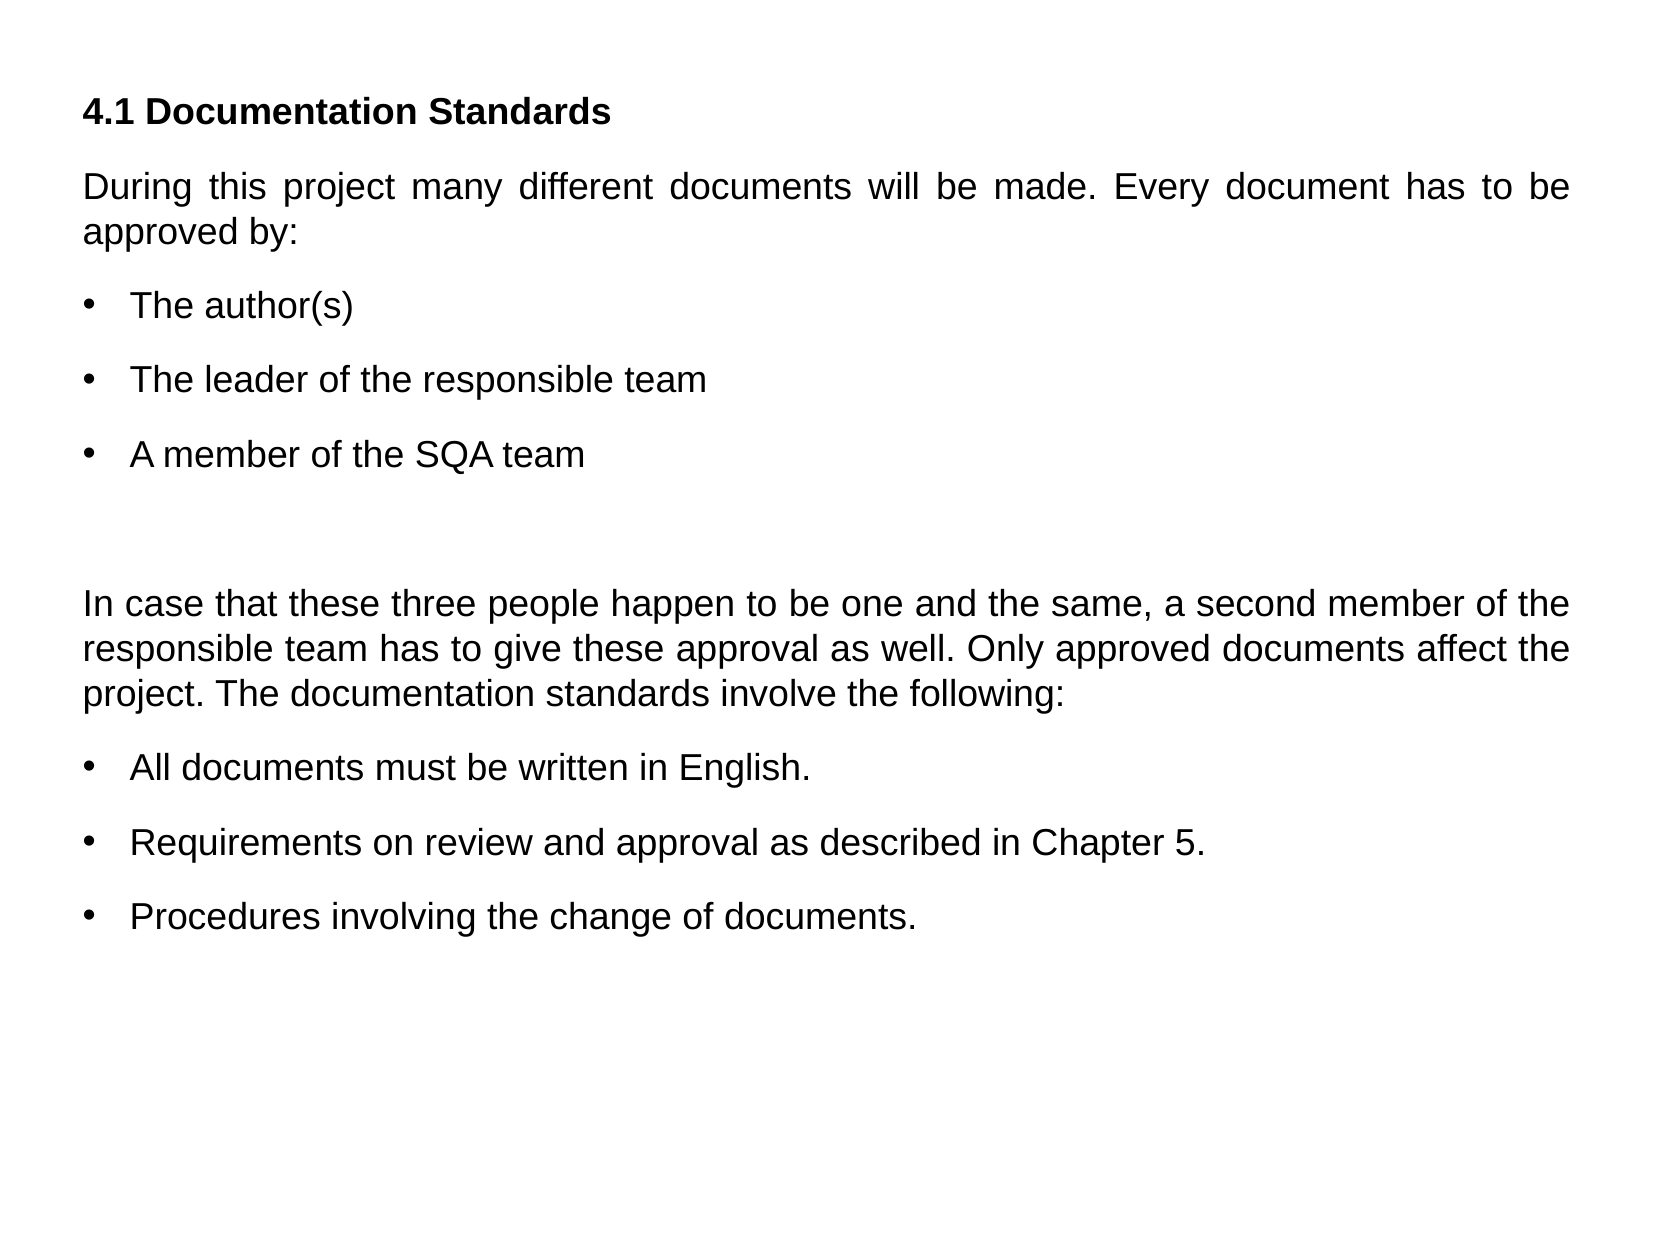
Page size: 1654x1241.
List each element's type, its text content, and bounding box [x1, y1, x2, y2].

list 4.1 Documentation Standards During this project many different documents will be made. Every document has to be approved by: The author(s) The leader of the responsible team A member of the SQA team In case that these three people happen to be one and the same, a second member of the responsible team has to give these approval as well. Only approved documents affect the project. The documentation standards involve the following: All documents must be written in English. Requirements on review and approval as described in Chapter 5. Procedures involving the change of documents. [82, 87, 1571, 1123]
